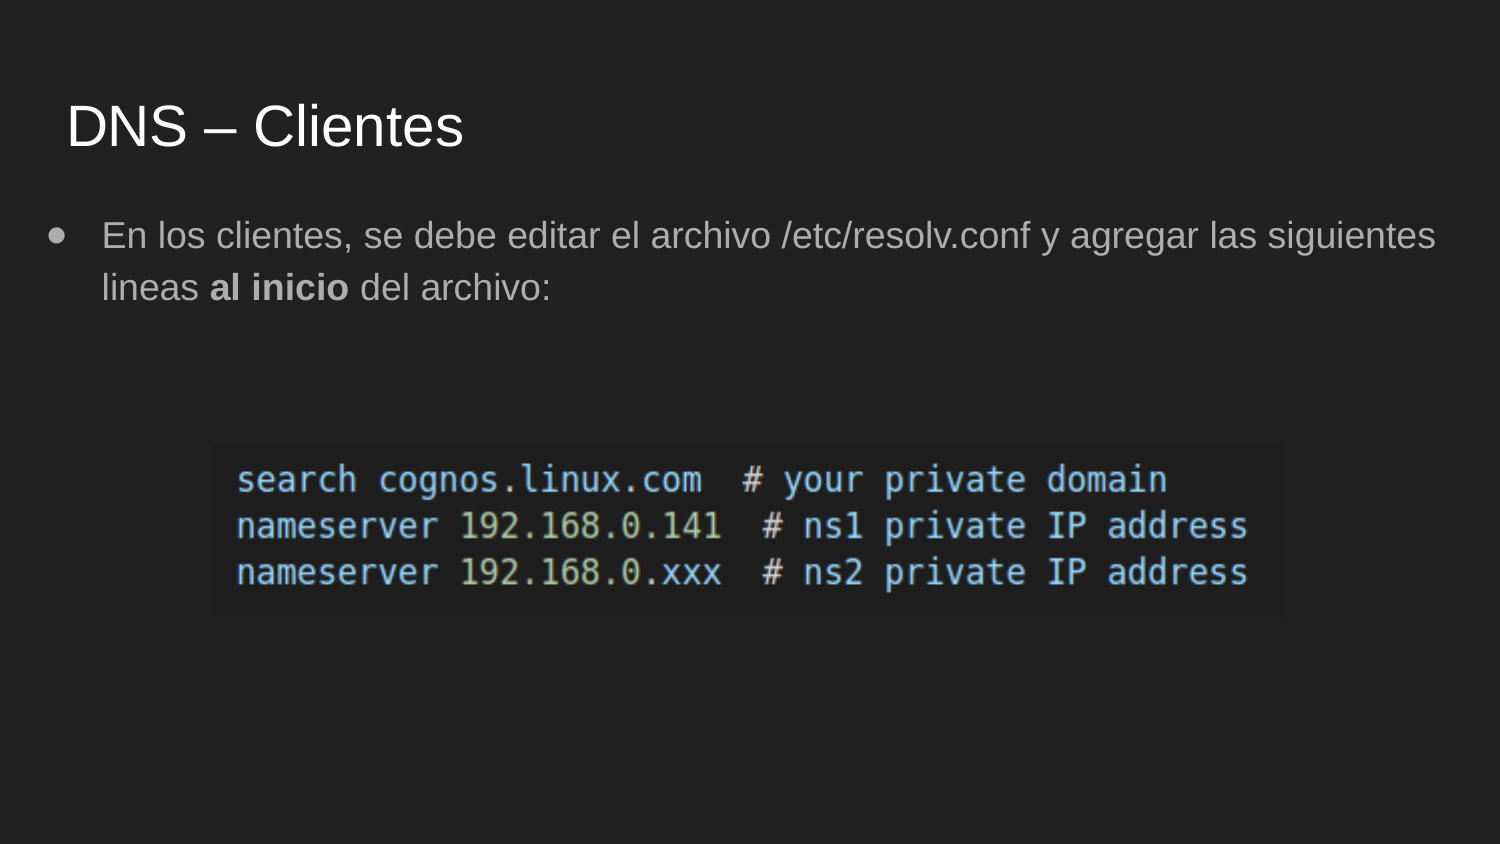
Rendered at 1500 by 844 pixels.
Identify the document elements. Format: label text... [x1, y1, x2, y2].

list En los clientes, se debe editar el archivo /etc/resolv.conf y agregar las siguientes lineas al inicio del archivo: [11, 189, 1469, 750]
picture [212, 444, 1286, 617]
title DNS – Clientes [51, 72, 1449, 167]
